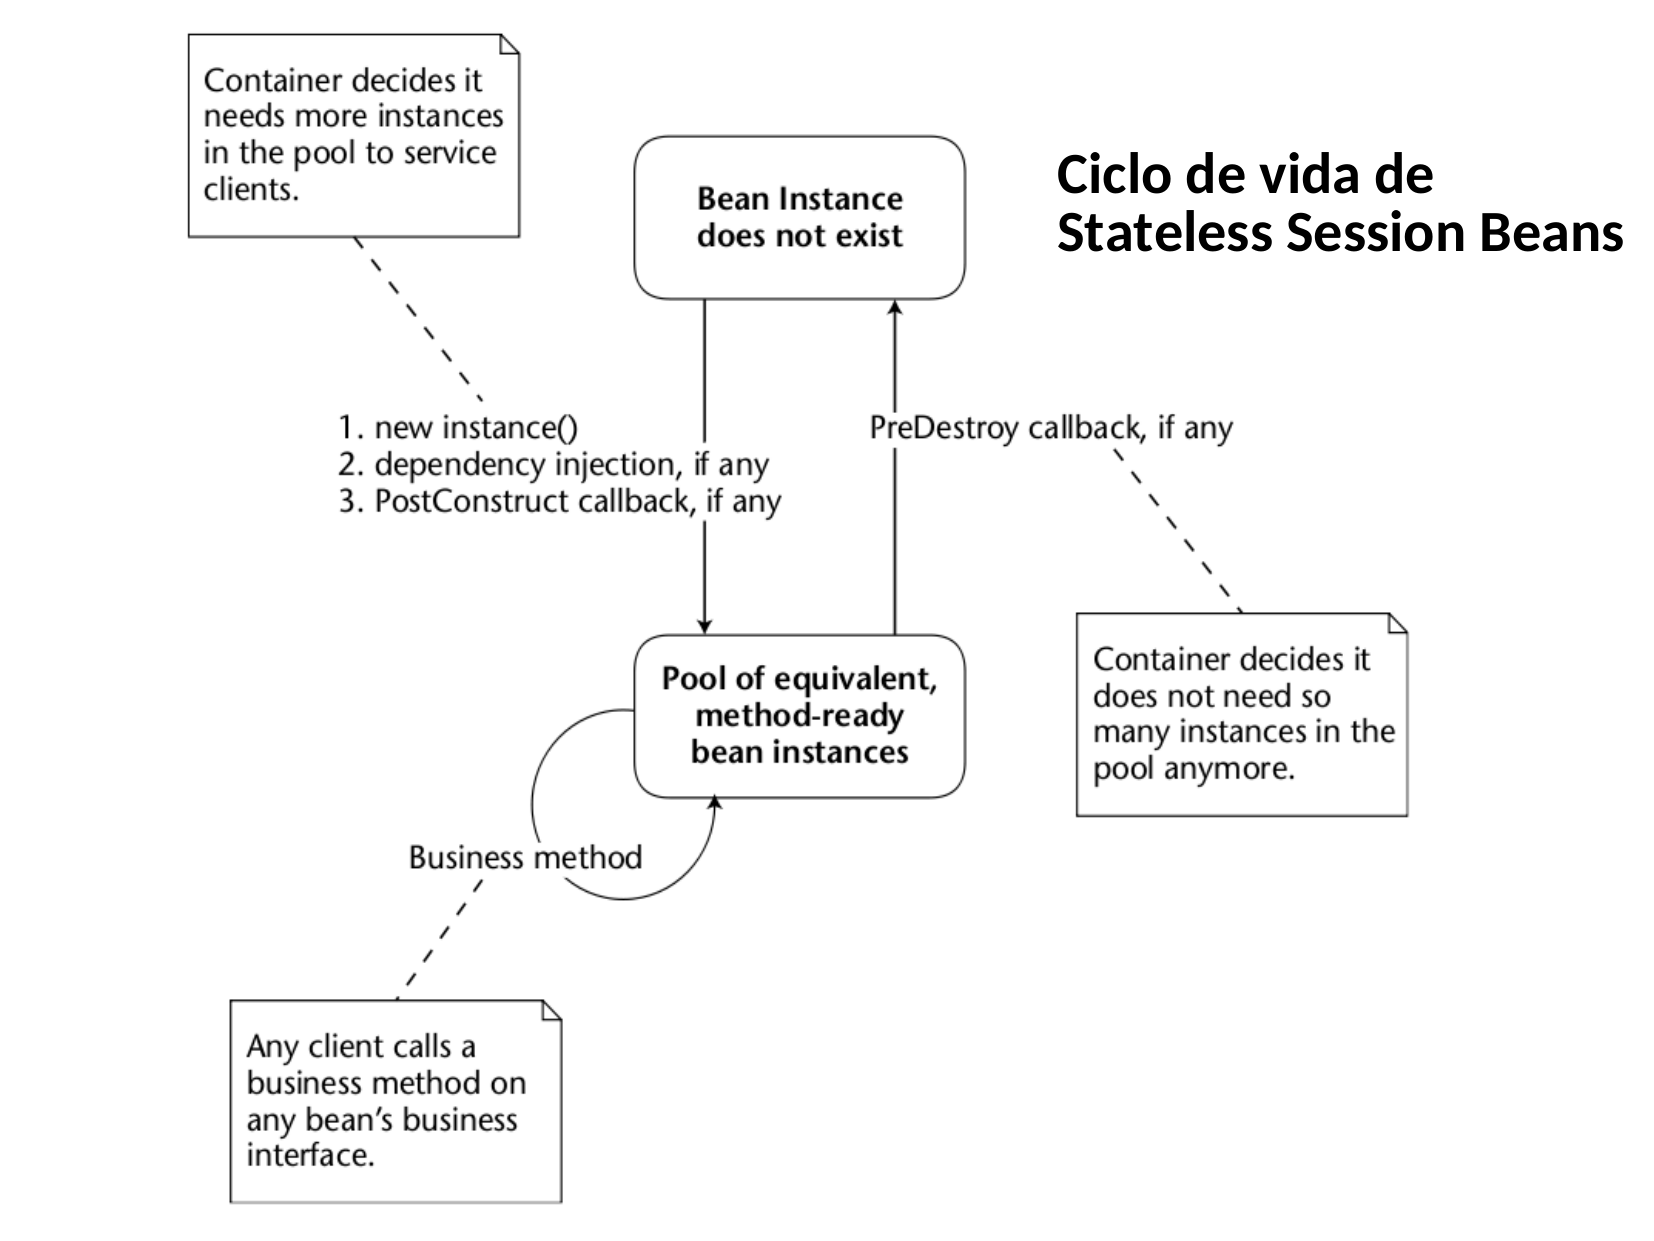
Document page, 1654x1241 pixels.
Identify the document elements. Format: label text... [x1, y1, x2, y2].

text_box Ciclo de vida de Stateless Session Beans [1057, 149, 1626, 293]
picture [179, 26, 1417, 1206]
